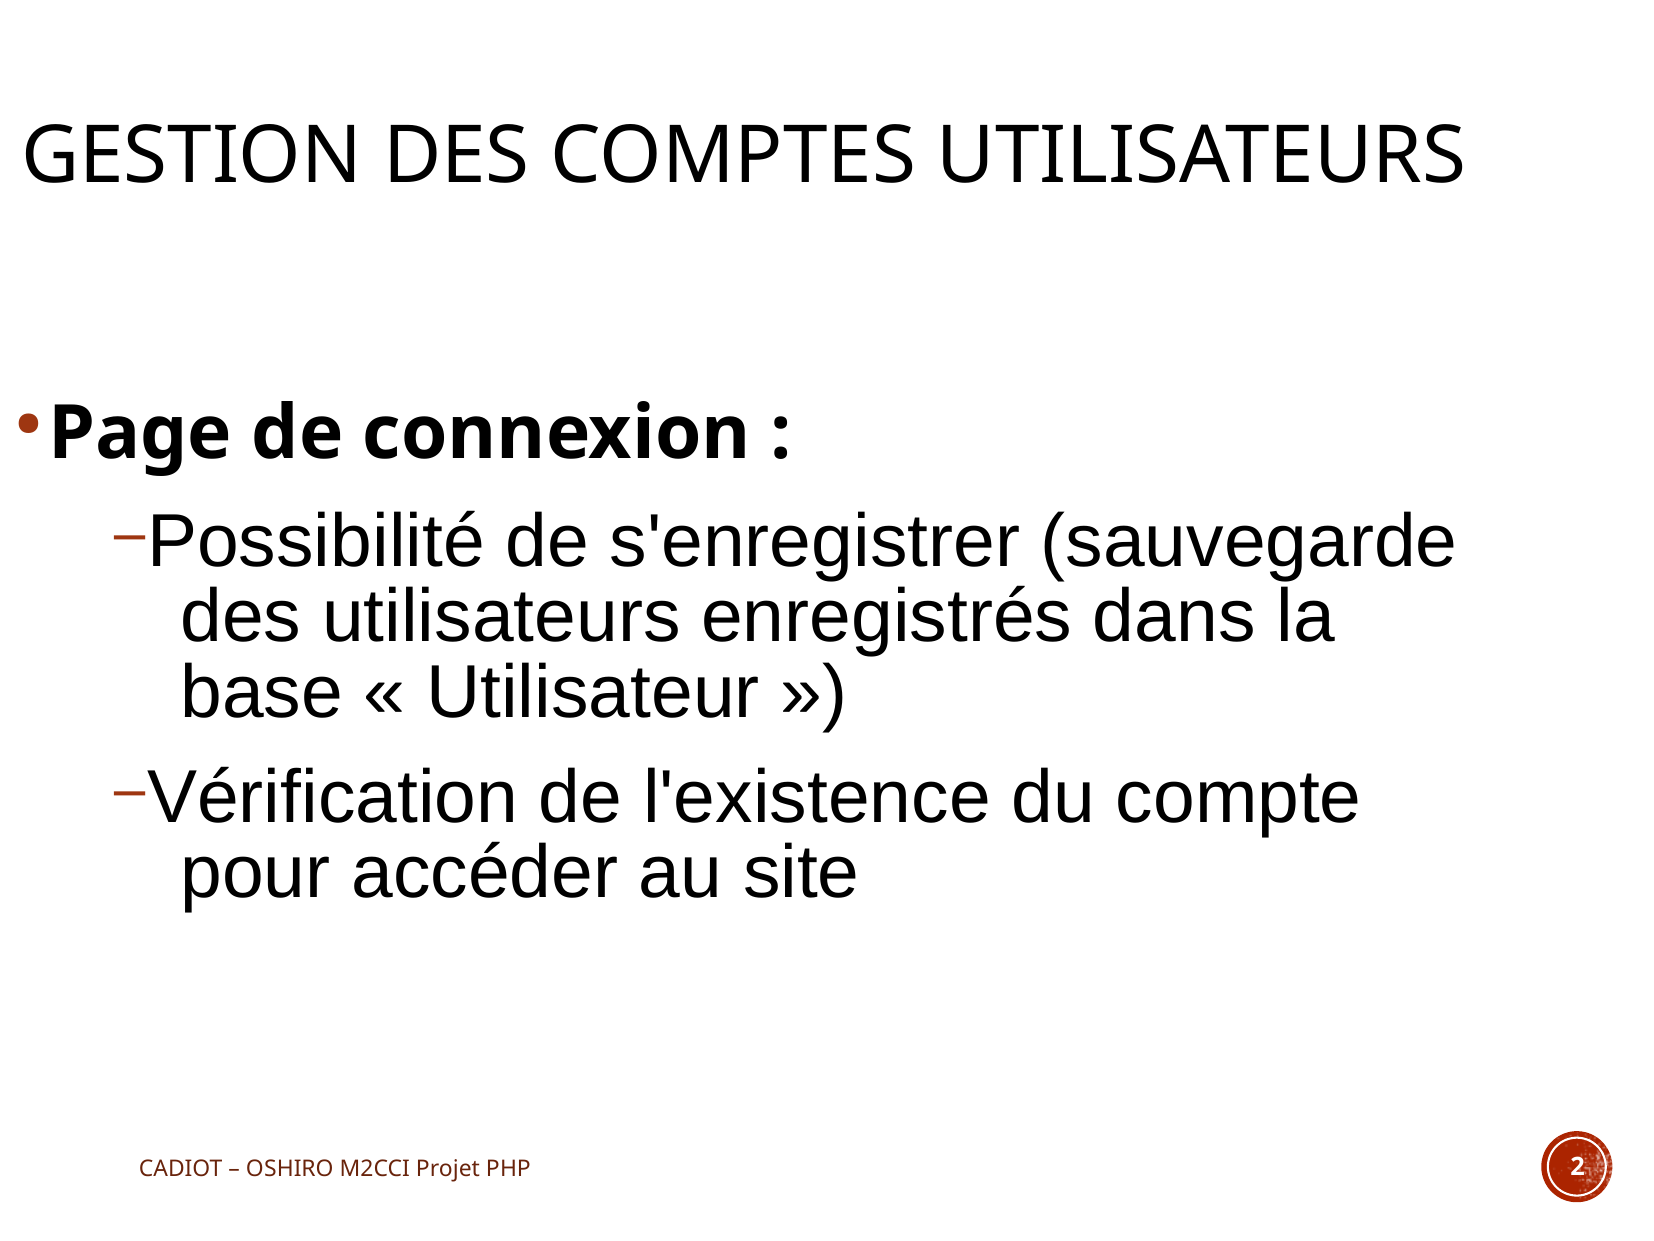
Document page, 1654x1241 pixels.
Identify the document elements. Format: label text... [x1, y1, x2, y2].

text_box [1534, 1134, 1622, 1201]
list Page de connexion : Possibilité de s'enregistrer (sauvegarde des utilisateurs enregistrés dans la base « Utilisateur ») Vérification de l'existence du compte pour accéder au site [0, 377, 1489, 1097]
text_box CADIOT – OSHIRO M2CCI Projet PHP [124, 1134, 983, 1201]
title Gestion des comptes utilisateurs [0, 49, 1489, 257]
